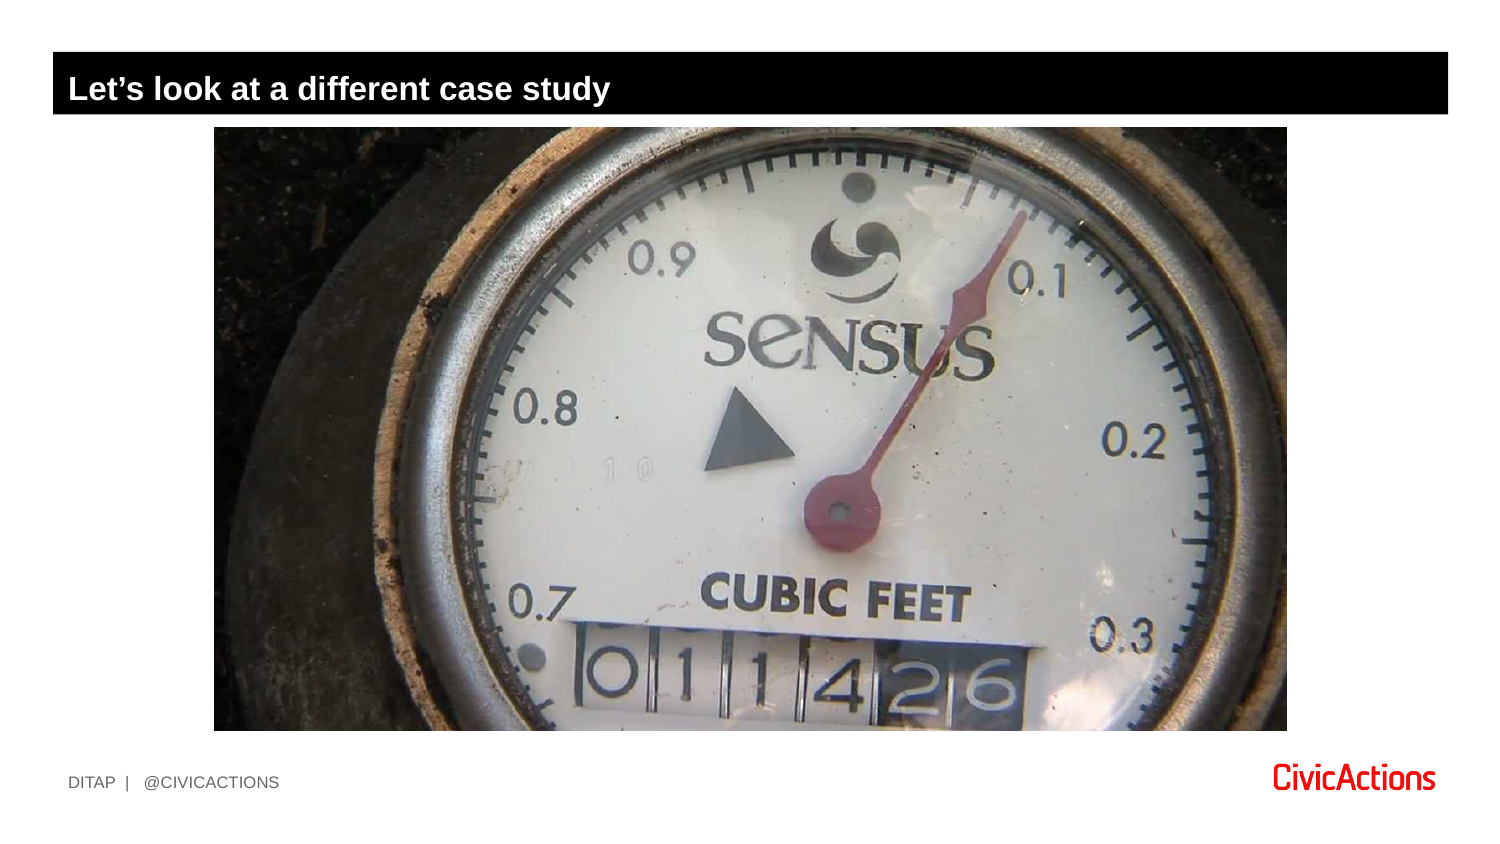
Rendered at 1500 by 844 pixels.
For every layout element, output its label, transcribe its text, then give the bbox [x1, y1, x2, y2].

picture [214, 127, 1287, 731]
title Let’s look at a different case study [53, 51, 1449, 115]
picture [1271, 758, 1438, 795]
